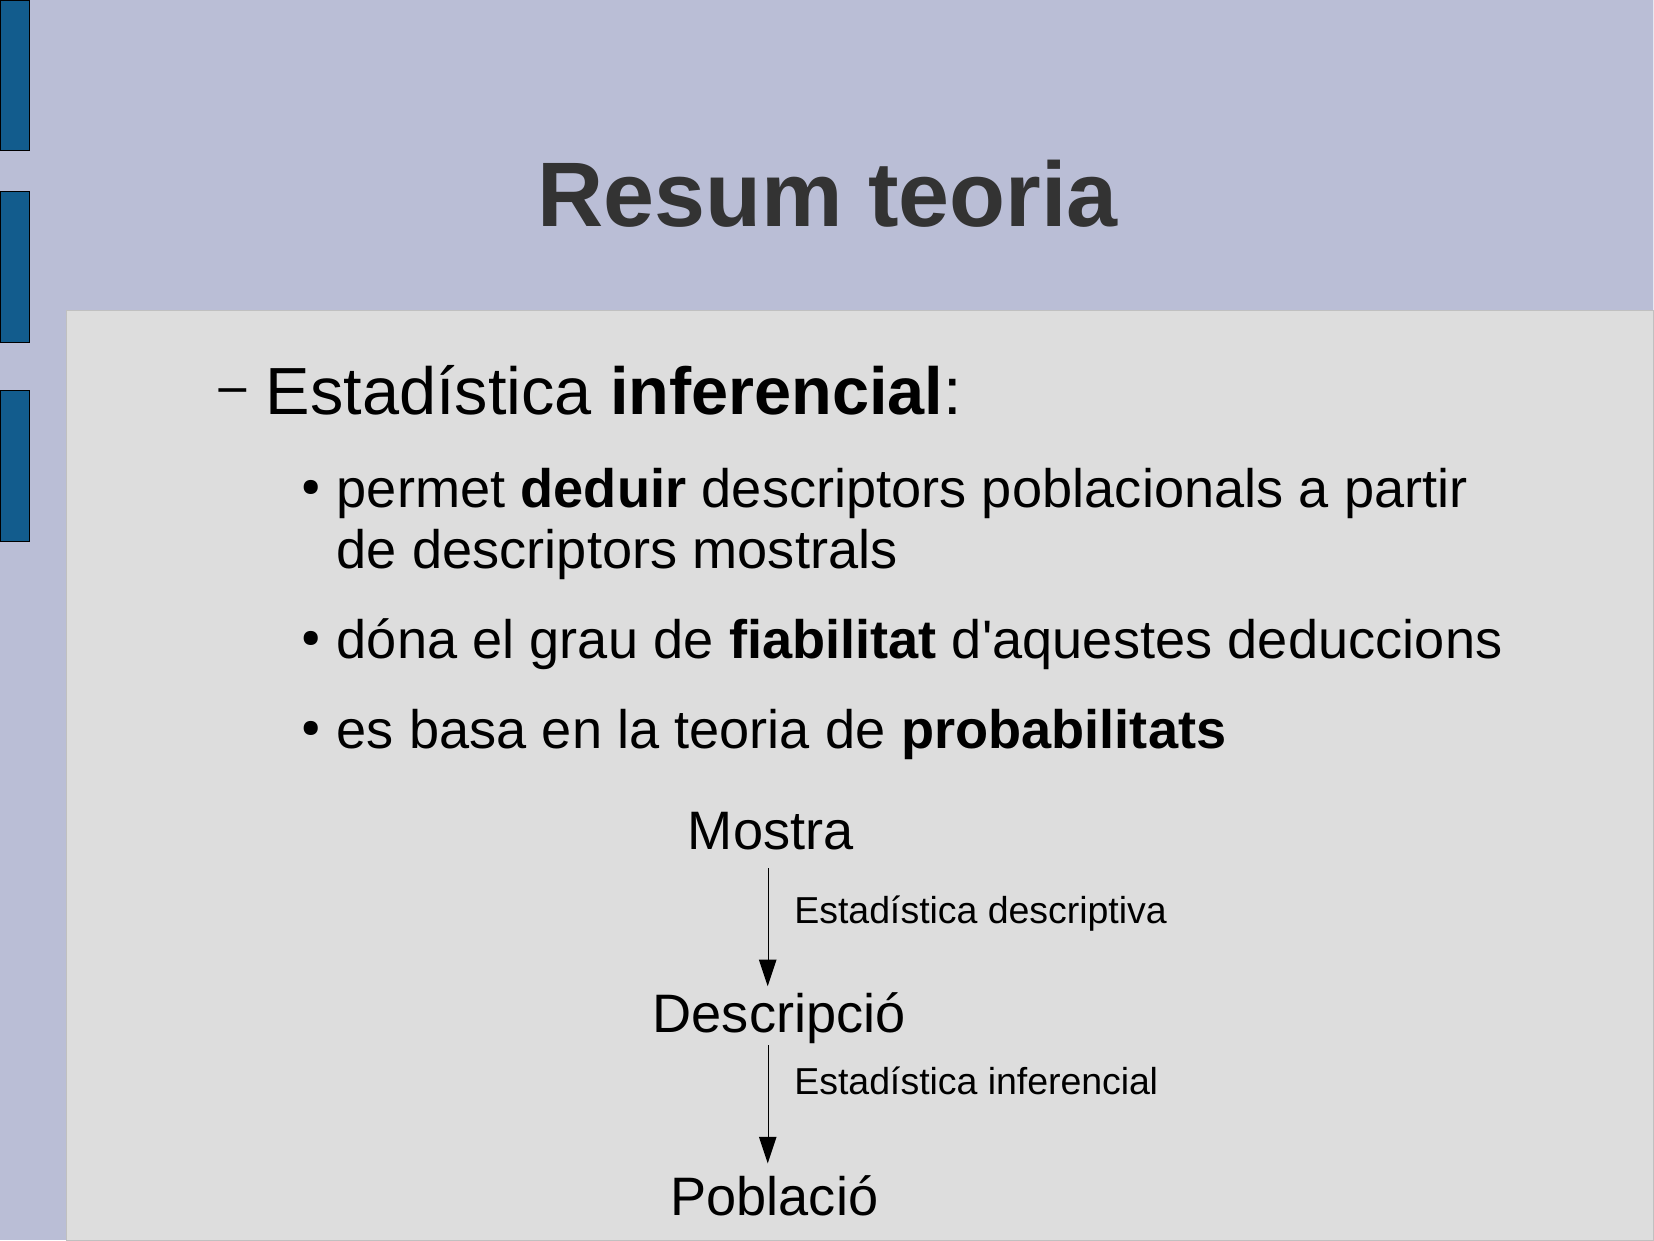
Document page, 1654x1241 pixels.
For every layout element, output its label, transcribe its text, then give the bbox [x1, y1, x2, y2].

text_box Població [655, 1158, 898, 1235]
text_box Estadística inferencial [779, 1053, 1174, 1111]
text_box Mostra [673, 792, 880, 869]
text_box Estadística descriptiva [779, 882, 1182, 940]
text_box Estadística inferencial: permet deduir descriptors poblacionals a partir de descriptors mostrals dóna el grau de fiabilitat d'aquestes deduccions es basa en la teoria de probabilitats [124, 354, 1506, 766]
text_box Descripció [637, 975, 922, 1052]
title Resum teoria [121, 91, 1534, 299]
